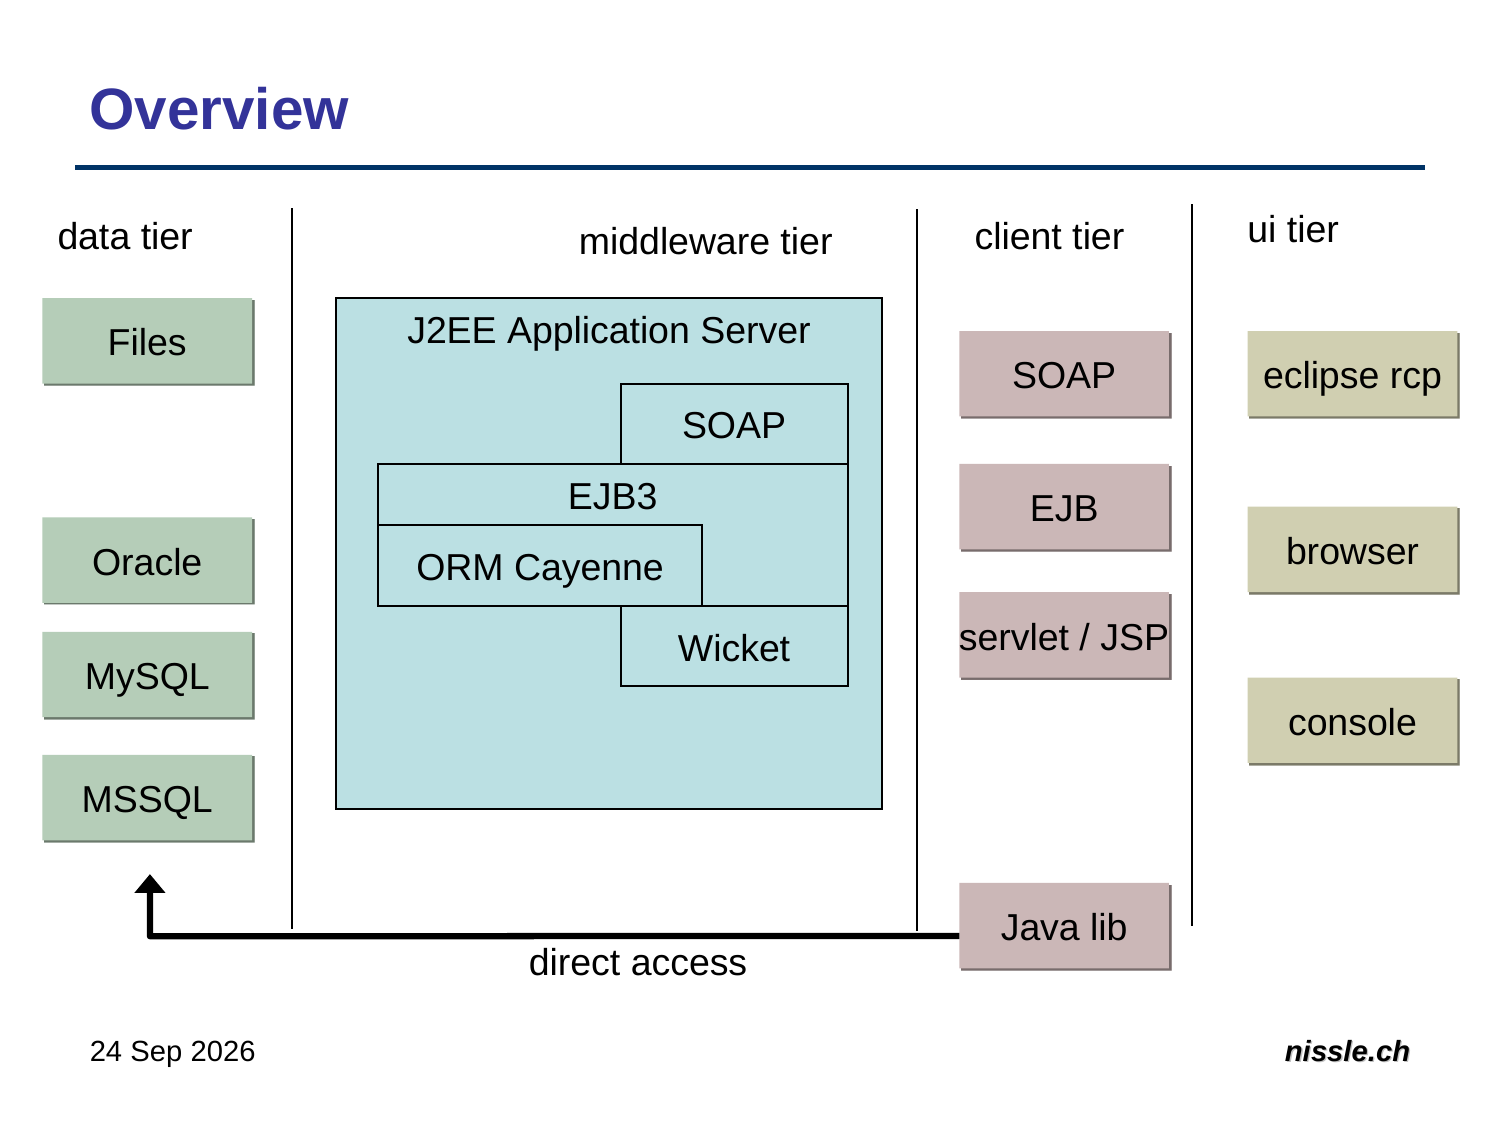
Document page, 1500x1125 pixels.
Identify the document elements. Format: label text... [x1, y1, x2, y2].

text_box eclipse rcp [1247, 331, 1458, 417]
text_box ui tier [1232, 197, 1355, 258]
text_box client tier [959, 204, 1140, 265]
text_box servlet / JSP [959, 592, 1169, 678]
text_box browser [1247, 506, 1458, 593]
text_box SOAP [959, 331, 1169, 417]
text_box Files [42, 298, 253, 384]
text_box direct access [514, 930, 763, 992]
text_box data tier [42, 204, 208, 265]
text_box middleware tier [564, 209, 848, 270]
text_box SOAP [620, 383, 848, 465]
text_box Java lib [959, 882, 1169, 969]
text_box EJB3 [377, 463, 848, 605]
text_box J2EE Application Server [336, 298, 882, 810]
text_box MSSQL [42, 754, 253, 841]
text_box EJB [959, 463, 1169, 550]
text_box ORM Cayenne [377, 524, 703, 606]
text_box Oracle [42, 517, 253, 603]
text_box MySQL [42, 631, 253, 718]
title Overview [75, 45, 1426, 168]
text_box console [1247, 677, 1458, 763]
text_box Wicket [620, 605, 848, 687]
